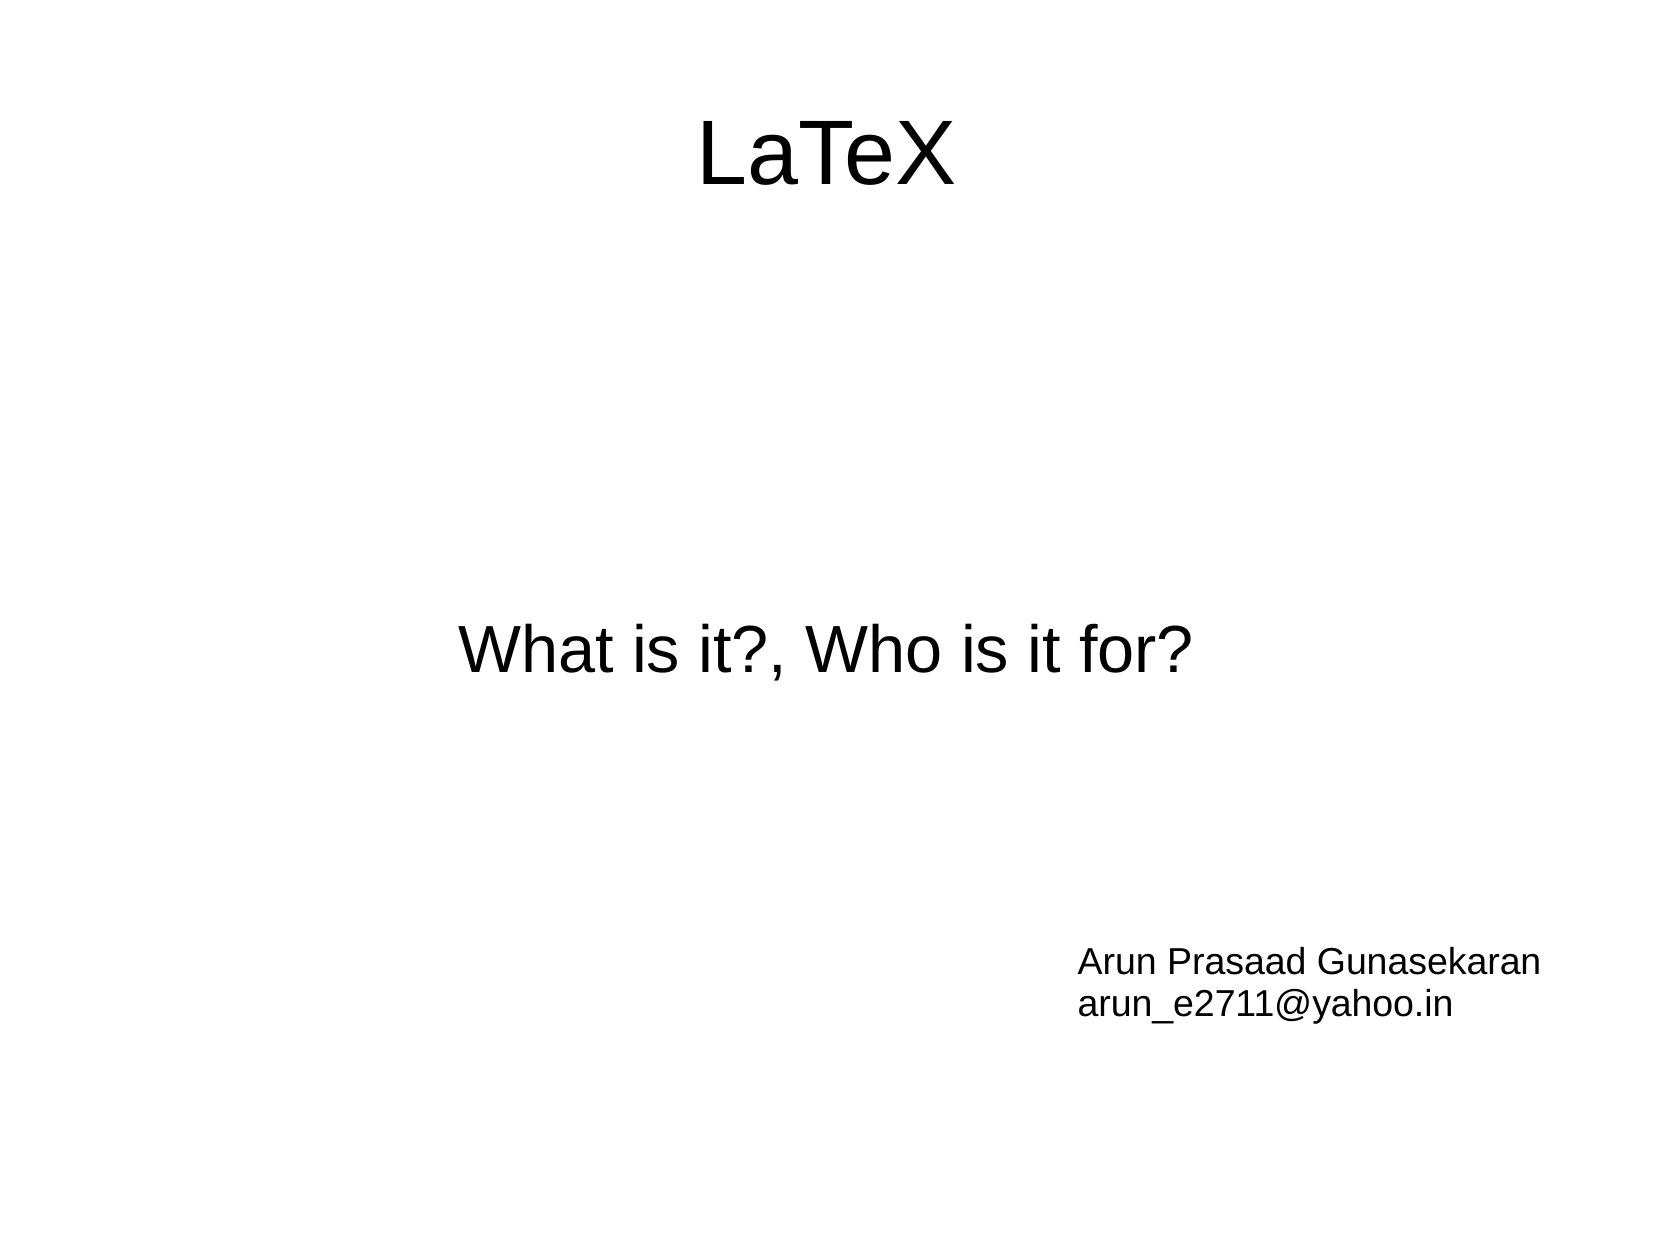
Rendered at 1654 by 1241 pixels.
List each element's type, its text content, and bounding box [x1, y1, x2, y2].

subtitle What is it?, Who is it for? [82, 290, 1571, 1010]
title LaTeX [82, 49, 1571, 257]
text_box Arun Prasaad Gunasekaran arun_e2711@yahoo.in [1062, 933, 1557, 1032]
